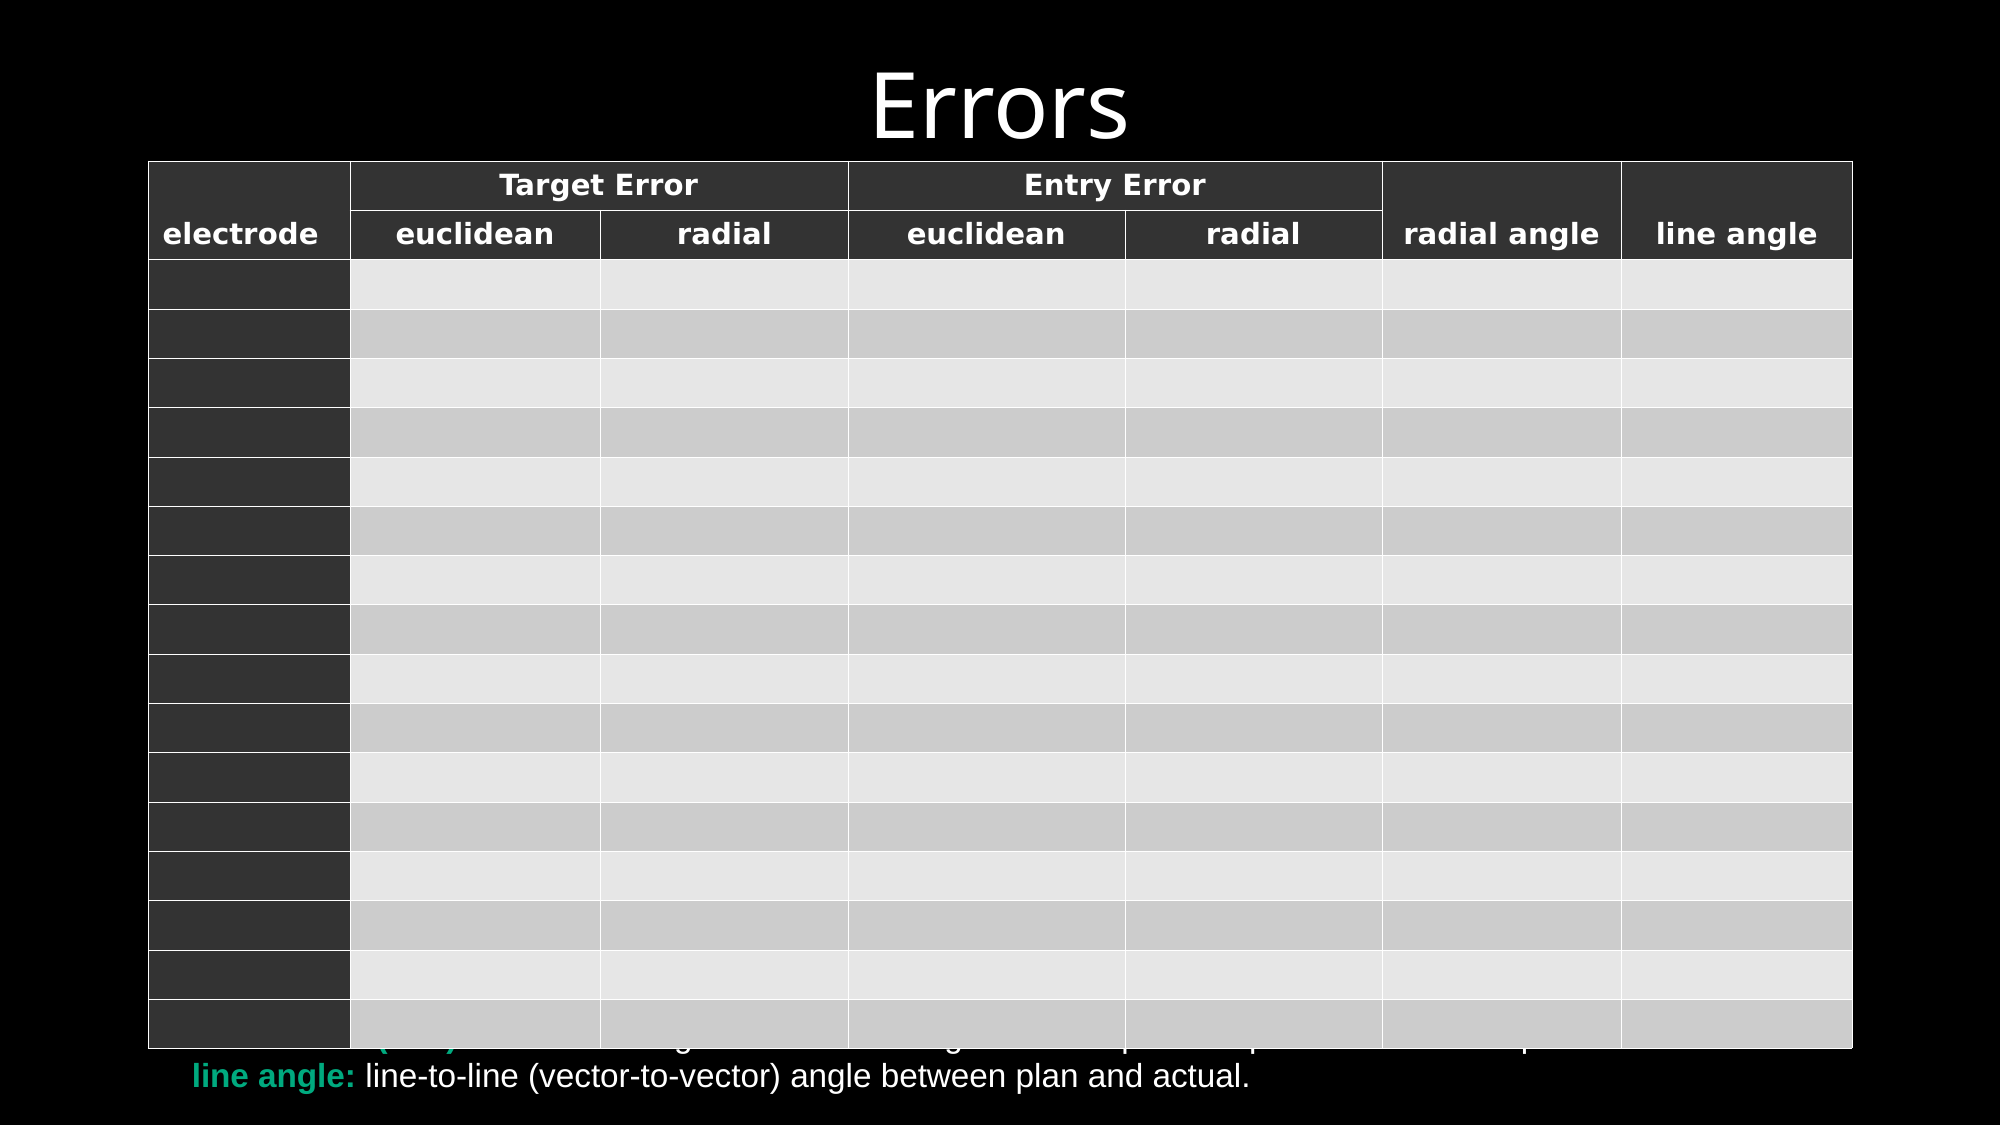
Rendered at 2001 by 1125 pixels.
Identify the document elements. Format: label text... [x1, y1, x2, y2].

table_cell [1383, 260, 1621, 309]
table_cell [1383, 310, 1621, 358]
table_cell [849, 408, 1125, 457]
table_cell [1126, 1000, 1382, 1048]
table_cell [351, 507, 600, 555]
table_cell [351, 408, 600, 457]
table_cell [601, 408, 848, 457]
table_cell [1622, 260, 1852, 309]
table_cell [601, 1000, 848, 1048]
table_cell [849, 1000, 1125, 1048]
table_cell [1383, 458, 1621, 506]
table_cell [149, 556, 350, 604]
table_cell [1622, 507, 1852, 555]
table_cell [149, 310, 350, 358]
table_cell [601, 951, 848, 999]
table_cell [351, 852, 600, 900]
table_cell [351, 556, 600, 604]
table_cell [1126, 753, 1382, 802]
table_cell [849, 260, 1125, 309]
table_cell [1622, 852, 1852, 900]
table_cell [1126, 556, 1382, 604]
table_cell [1383, 605, 1621, 654]
table_cell [1126, 951, 1382, 999]
table_cell [1126, 507, 1382, 555]
table_cell [849, 704, 1125, 752]
table_cell radial [1126, 211, 1382, 259]
table_cell [849, 852, 1125, 900]
text_box radial error (mm): distance along x-axis of the image from the planned point to the actual point. line angle: line-to-line (vector-to-vector) angle between plan and actual. [177, 1049, 1831, 1093]
table_cell [149, 359, 350, 407]
table_cell [849, 753, 1125, 802]
table_cell [351, 605, 600, 654]
table_cell [1383, 901, 1621, 950]
table_cell [1126, 359, 1382, 407]
table_cell [601, 605, 848, 654]
table_header radial angle [1383, 162, 1621, 259]
table_cell [1126, 458, 1382, 506]
table_cell [1622, 408, 1852, 457]
table_cell [149, 852, 350, 900]
table_cell euclidean [849, 211, 1125, 259]
table_cell [1622, 605, 1852, 654]
table_cell [849, 655, 1125, 703]
table_cell [849, 458, 1125, 506]
table_cell [149, 704, 350, 752]
table_cell [351, 704, 600, 752]
table_cell [149, 507, 350, 555]
table_cell [1383, 655, 1621, 703]
table_cell [351, 1000, 600, 1048]
table_cell [1383, 1000, 1621, 1048]
table_cell [849, 507, 1125, 555]
table_cell [149, 260, 350, 309]
table_cell [351, 951, 600, 999]
table_cell [351, 458, 600, 506]
table_cell [601, 852, 848, 900]
table_cell [601, 260, 848, 309]
table_cell [601, 310, 848, 358]
table_cell [1622, 704, 1852, 752]
table_cell [601, 458, 848, 506]
title Errors [137, 0, 1863, 218]
table_cell [601, 507, 848, 555]
table_cell [1126, 260, 1382, 309]
table_cell [351, 753, 600, 802]
table_cell [849, 605, 1125, 654]
table_cell [1383, 951, 1621, 999]
table_cell [351, 803, 600, 851]
table_cell [1622, 803, 1852, 851]
table_cell [149, 408, 350, 457]
table_cell [149, 458, 350, 506]
table_cell [849, 359, 1125, 407]
table_cell [1126, 605, 1382, 654]
table_cell [849, 803, 1125, 851]
table_cell [849, 951, 1125, 999]
table_cell [1622, 310, 1852, 358]
table_cell radial [601, 211, 848, 259]
table_cell [1622, 1000, 1852, 1048]
table_cell [1126, 803, 1382, 851]
table_cell [601, 655, 848, 703]
table_cell [1126, 852, 1382, 900]
table_cell [1622, 655, 1852, 703]
table_cell [149, 803, 350, 851]
table_cell [1126, 901, 1382, 950]
table_cell [351, 901, 600, 950]
table_header electrode [149, 162, 350, 259]
table_cell [601, 803, 848, 851]
table_header Target Error [351, 162, 848, 210]
table_header line angle [1622, 162, 1852, 259]
table_cell [849, 556, 1125, 604]
table_cell [1126, 310, 1382, 358]
table_cell [1126, 655, 1382, 703]
table_cell [601, 753, 848, 802]
table_cell [1383, 753, 1621, 802]
table_cell [1383, 408, 1621, 457]
table_cell [149, 901, 350, 950]
table_cell [1383, 704, 1621, 752]
table_cell [1622, 951, 1852, 999]
table_cell [1622, 458, 1852, 506]
table_cell [1622, 359, 1852, 407]
table_cell [149, 1000, 350, 1048]
table_cell [351, 310, 600, 358]
table_cell [1383, 507, 1621, 555]
table_cell [351, 359, 600, 407]
table_cell [149, 951, 350, 999]
table_cell [1622, 556, 1852, 604]
table_cell [351, 655, 600, 703]
table_cell [149, 655, 350, 703]
table_cell euclidean [351, 211, 600, 259]
table_cell [1383, 359, 1621, 407]
table_header Entry Error [849, 162, 1382, 210]
table_cell [1622, 753, 1852, 802]
table_cell [1383, 556, 1621, 604]
table_cell [601, 556, 848, 604]
table_cell [601, 359, 848, 407]
table_cell [1126, 408, 1382, 457]
table_cell [1383, 803, 1621, 851]
table_cell [351, 260, 600, 309]
table_cell [1622, 901, 1852, 950]
table_cell [149, 605, 350, 654]
table_cell [149, 753, 350, 802]
table_cell [601, 901, 848, 950]
table_cell [849, 901, 1125, 950]
table_cell [1126, 704, 1382, 752]
table_cell [1383, 852, 1621, 900]
table_cell [601, 704, 848, 752]
table_cell [849, 310, 1125, 358]
